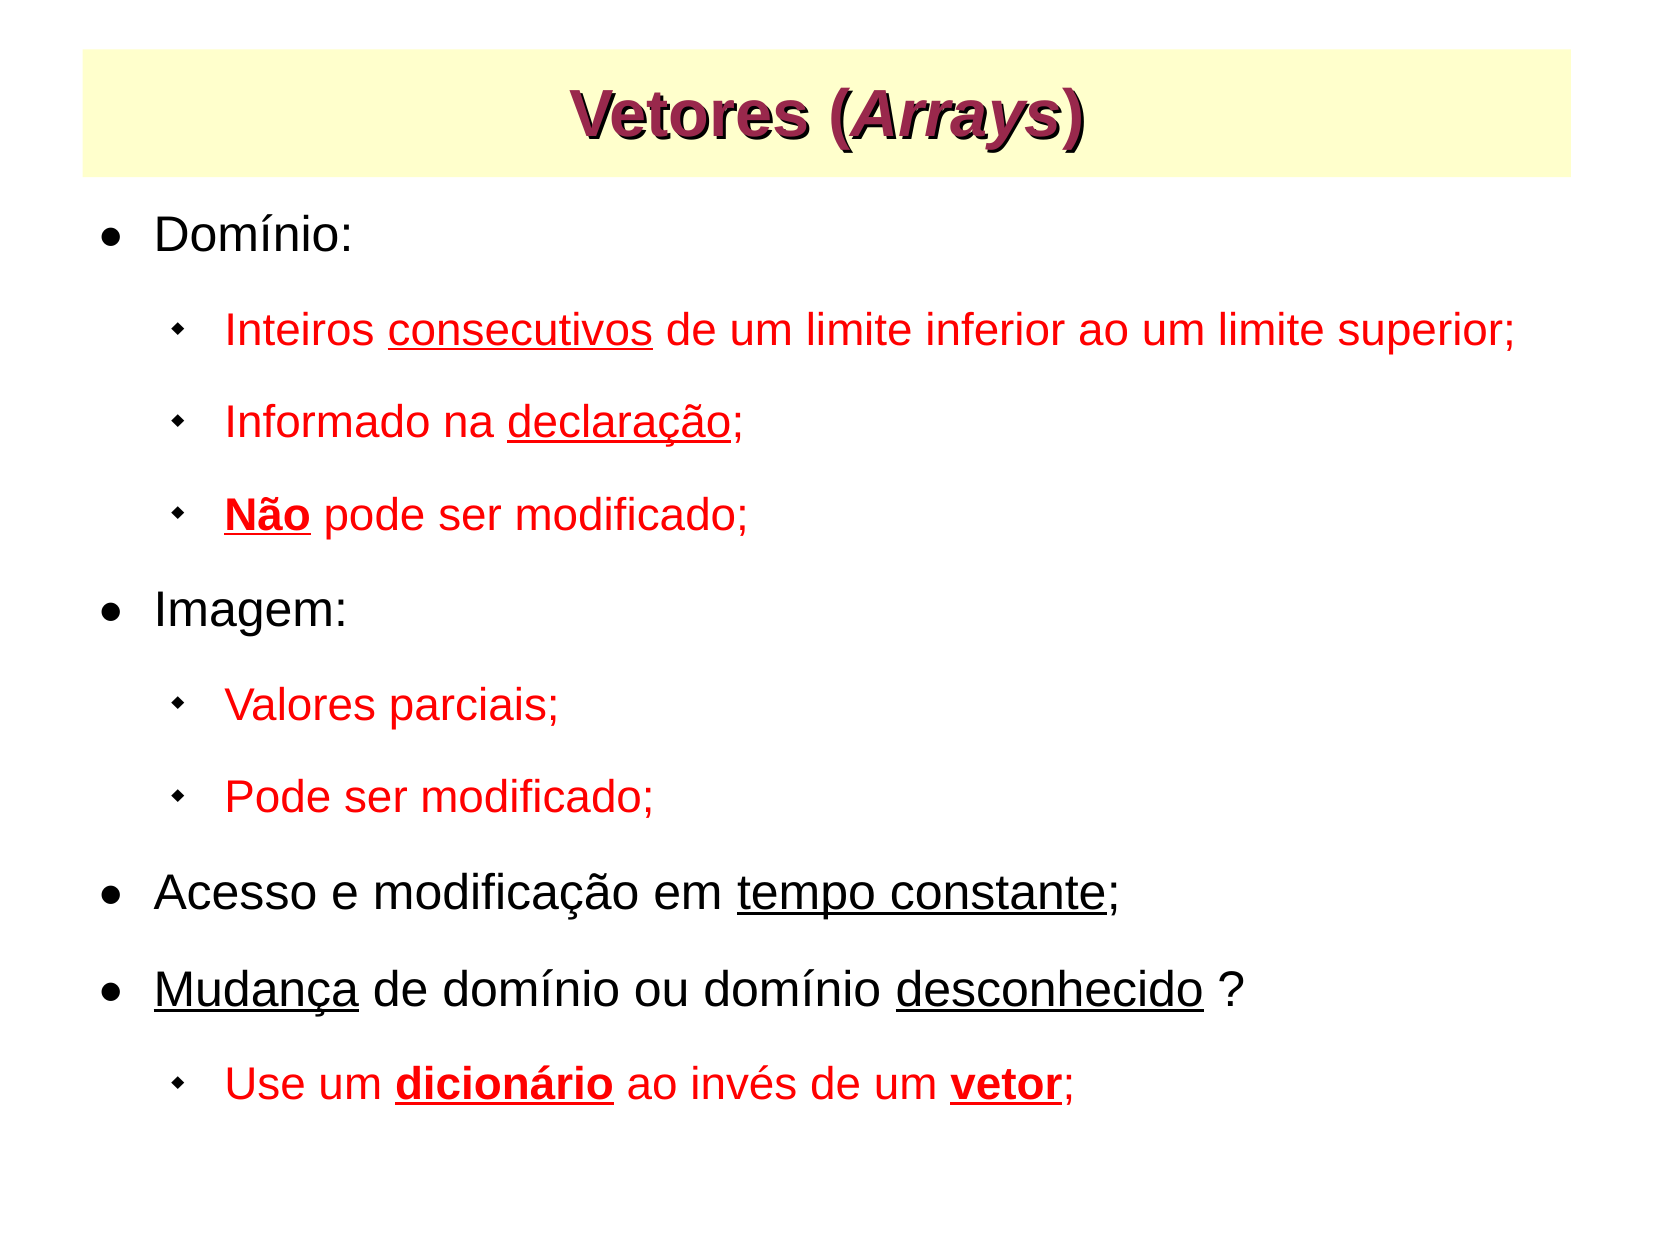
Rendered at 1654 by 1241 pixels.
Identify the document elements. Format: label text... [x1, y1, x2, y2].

title Vetores (Arrays) [82, 49, 1571, 178]
list Domínio: Inteiros consecutivos de um limite inferior ao um limite superior; Informado na declaração; Não pode ser modificado; Imagem: Valores parciais; Pode ser modificado; Acesso e modificação em tempo constante; Mudança de domínio ou domínio desconhecido ? Use um dicionário ao invés de um vetor; [82, 206, 1571, 1137]
